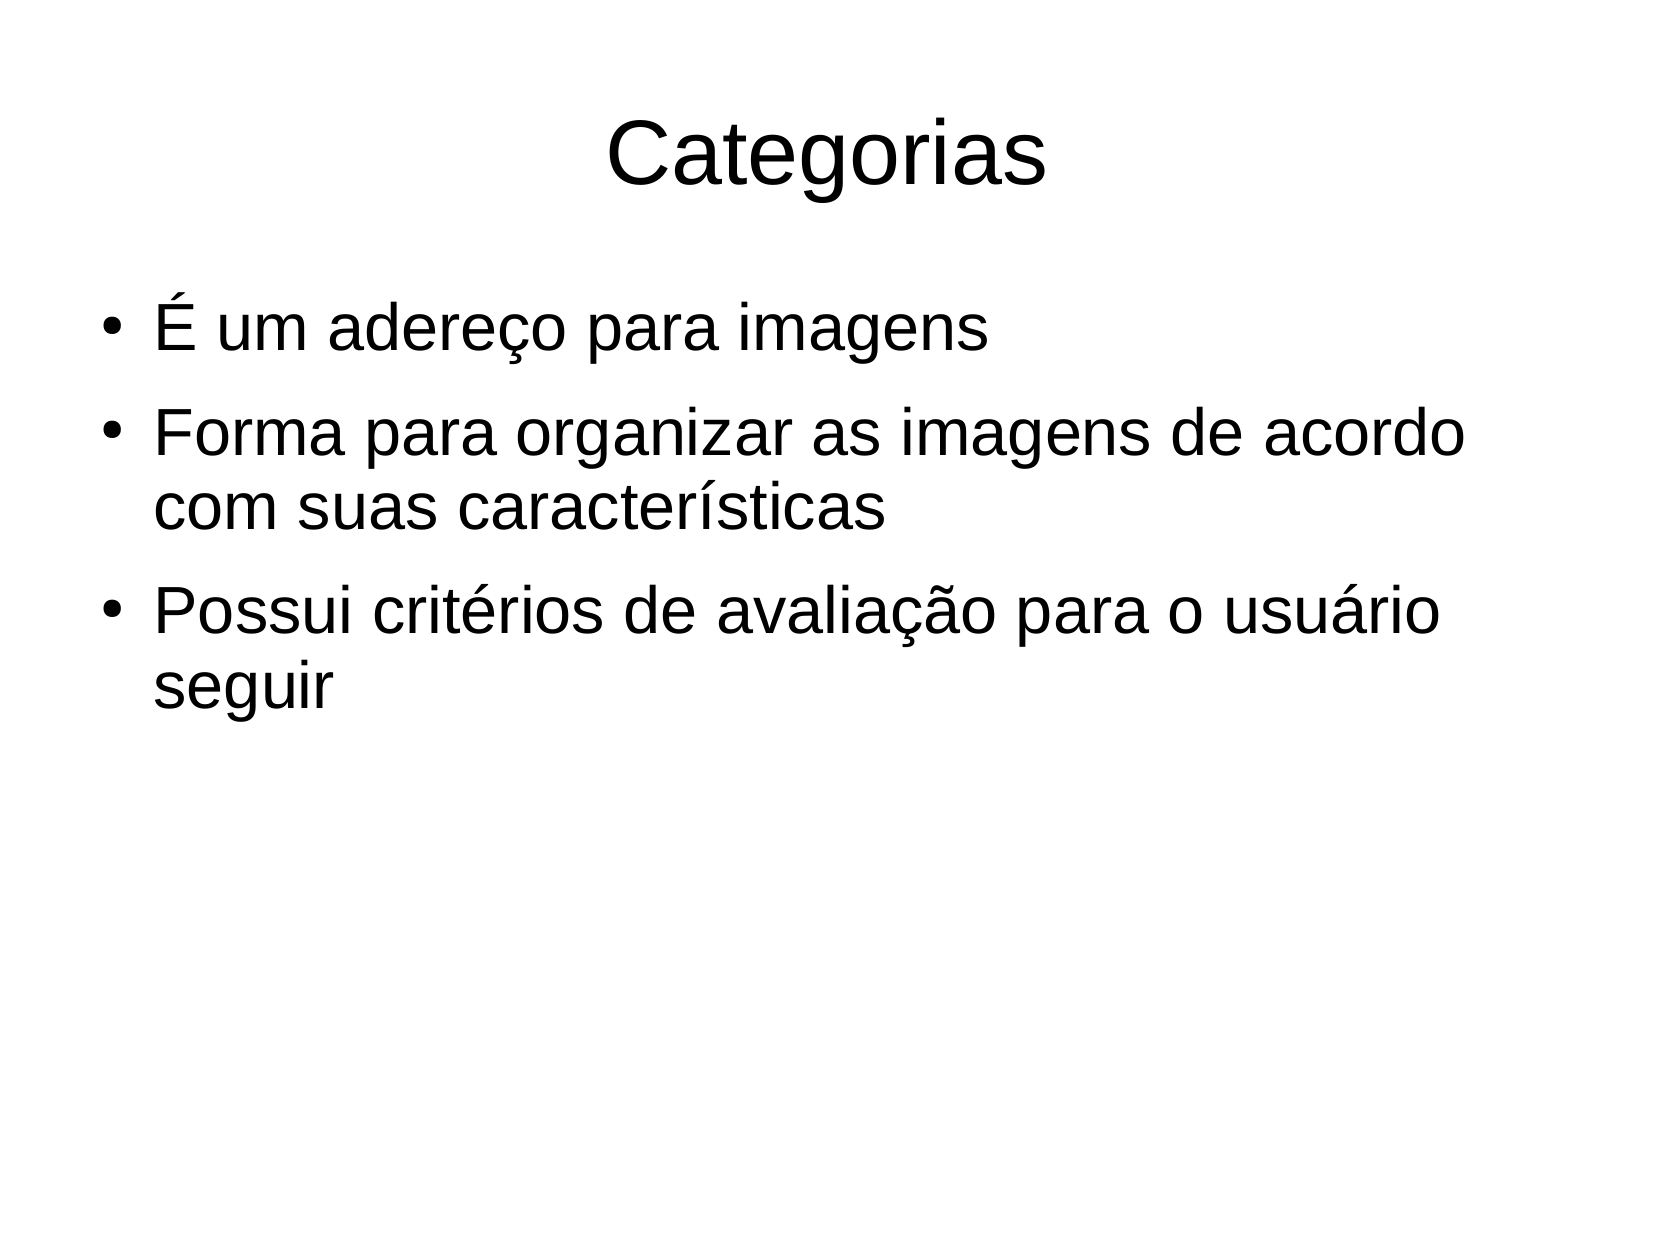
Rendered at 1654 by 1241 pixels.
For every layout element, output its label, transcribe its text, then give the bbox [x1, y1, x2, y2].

list É um adereço para imagens Forma para organizar as imagens de acordo com suas características Possui critérios de avaliação para o usuário seguir [82, 290, 1571, 1010]
title Categorias [82, 49, 1571, 257]
